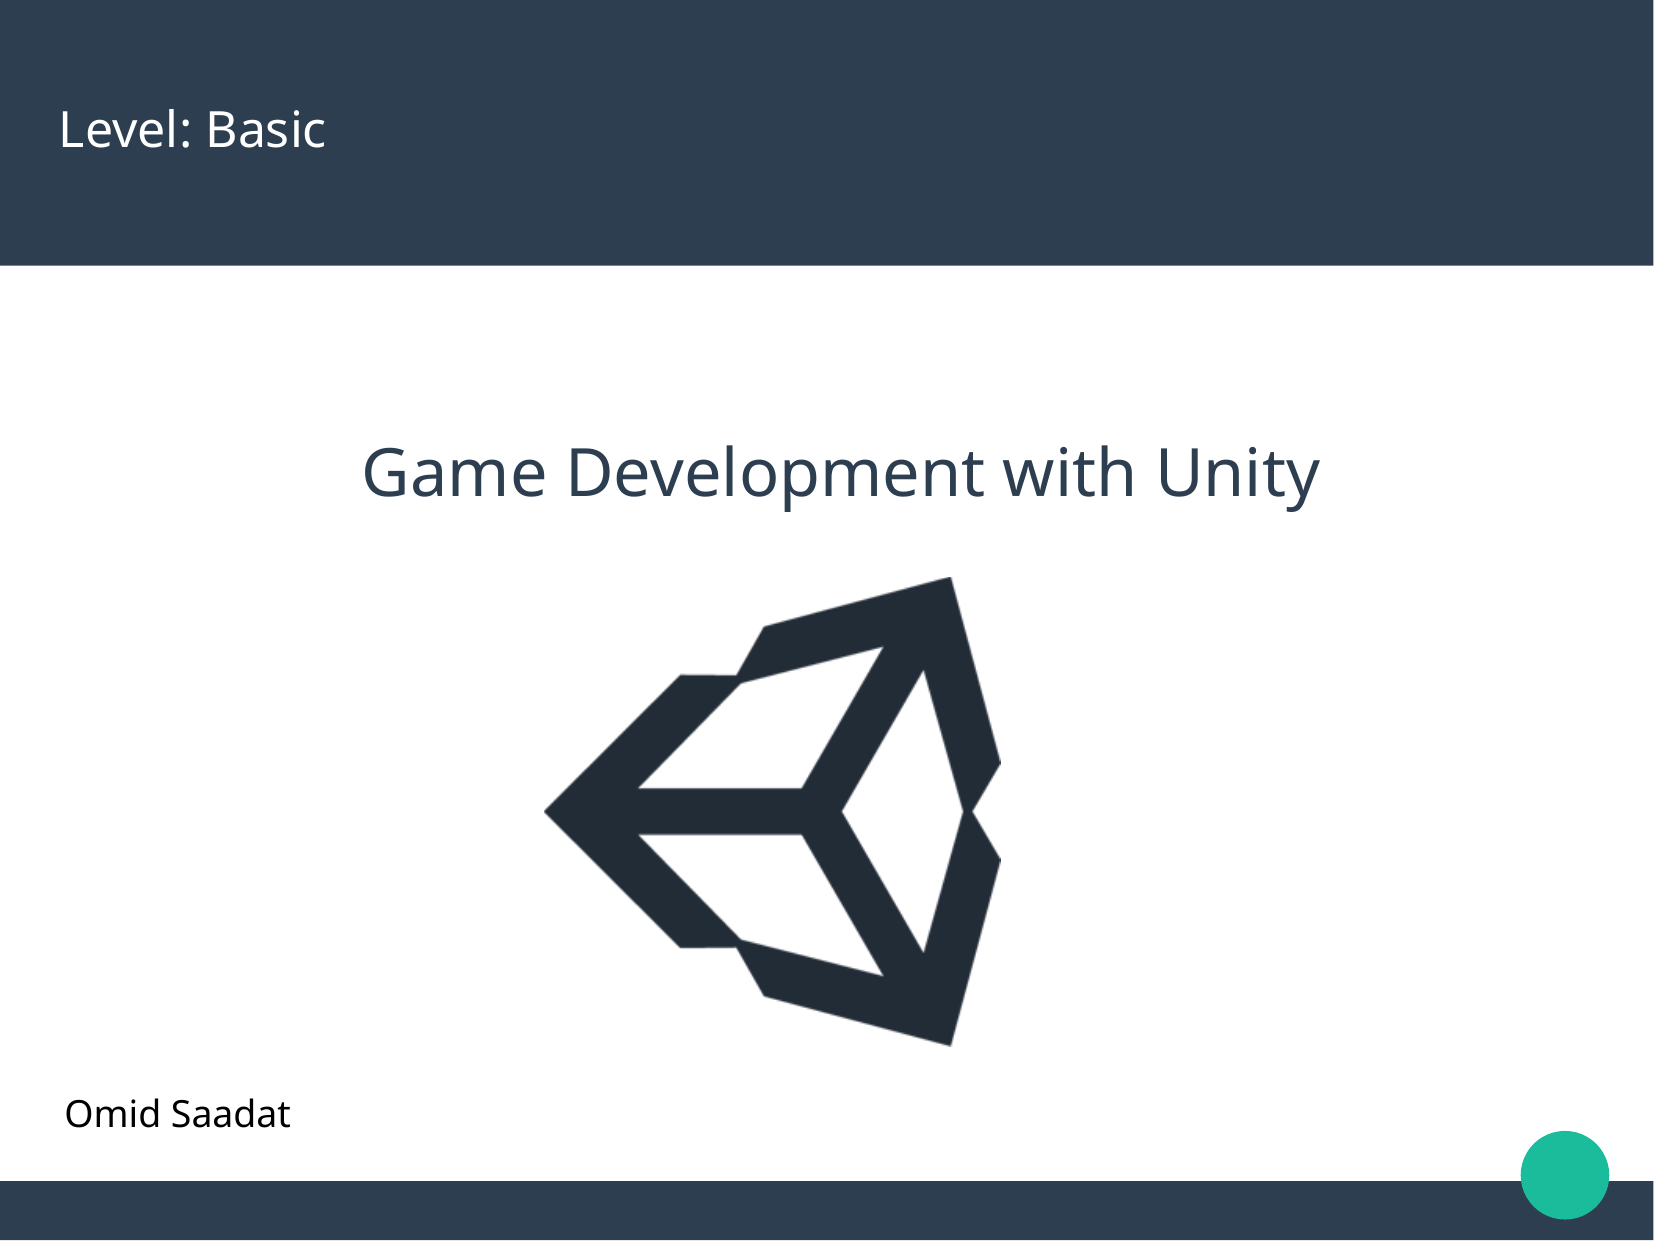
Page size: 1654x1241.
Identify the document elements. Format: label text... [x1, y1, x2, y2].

text_box Omid Saadat [49, 1080, 323, 1139]
title Level: Basic [59, 49, 1595, 207]
subtitle Game Development with Unity [88, 341, 1595, 601]
picture [544, 577, 1001, 1047]
